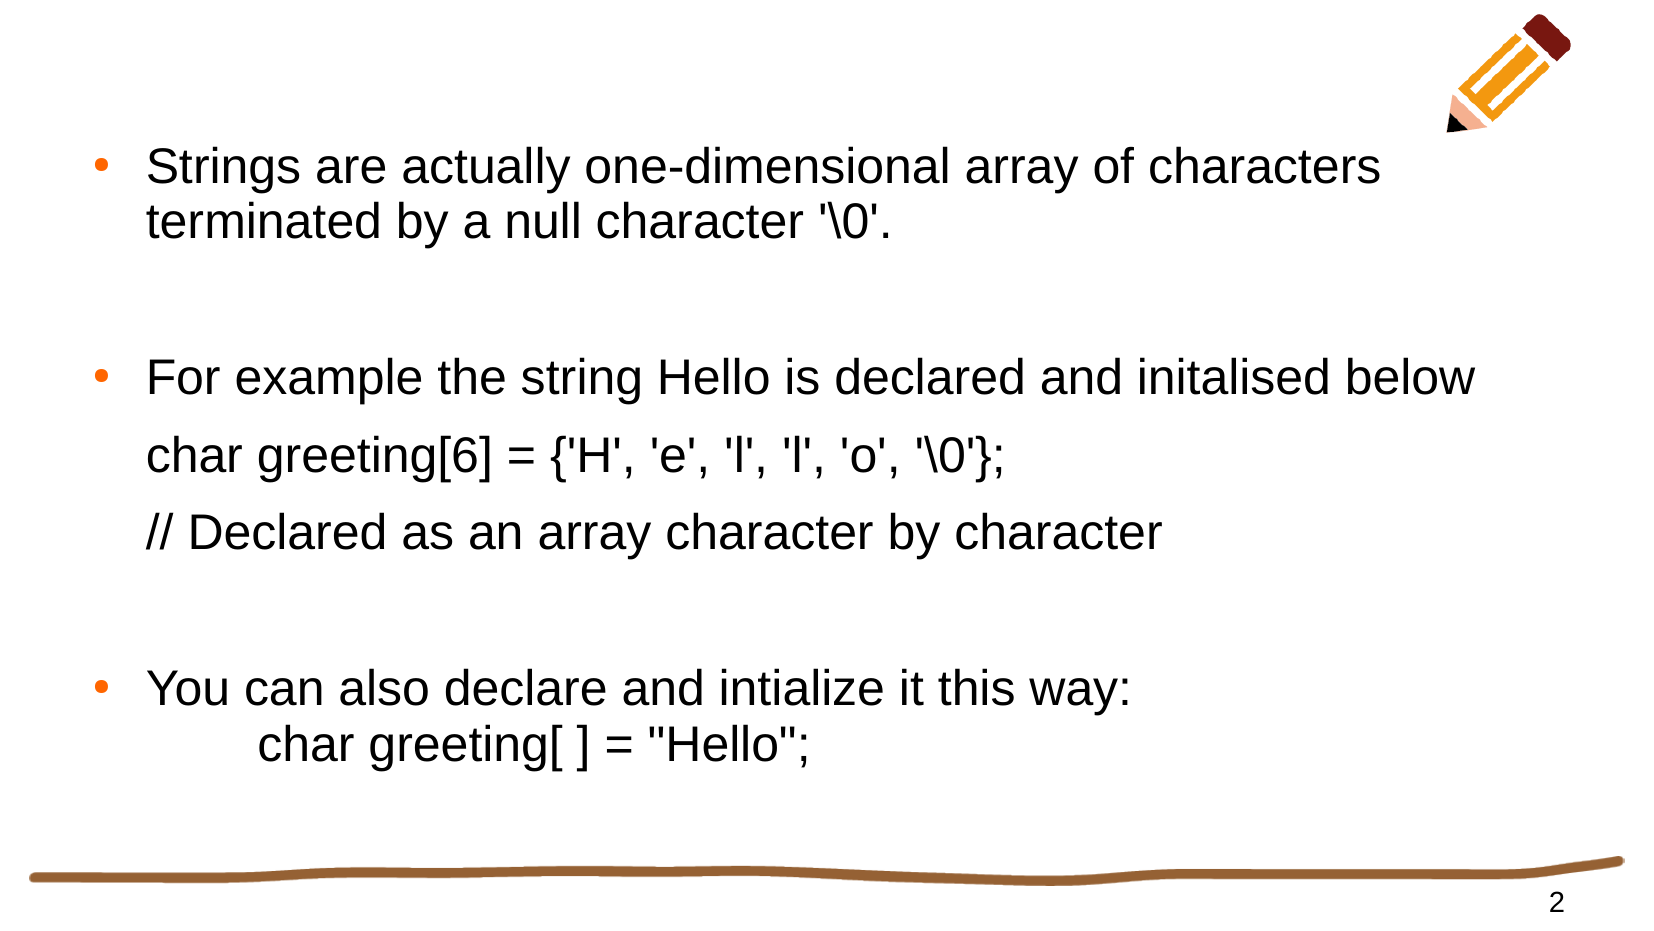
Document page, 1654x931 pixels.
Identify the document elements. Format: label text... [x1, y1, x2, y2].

list Strings are actually one-dimensional array of characters terminated by a null character '\0'. For example the string Hello is declared and initalised below char greeting[6] = {'H', 'e', 'l', 'l', 'o', '\0'}; // Declared as an array character by character You can also declare and intialize it this way: char greeting[ ] = "Hello"; [75, 137, 1524, 788]
picture [29, 856, 1625, 886]
picture [1446, 14, 1571, 133]
